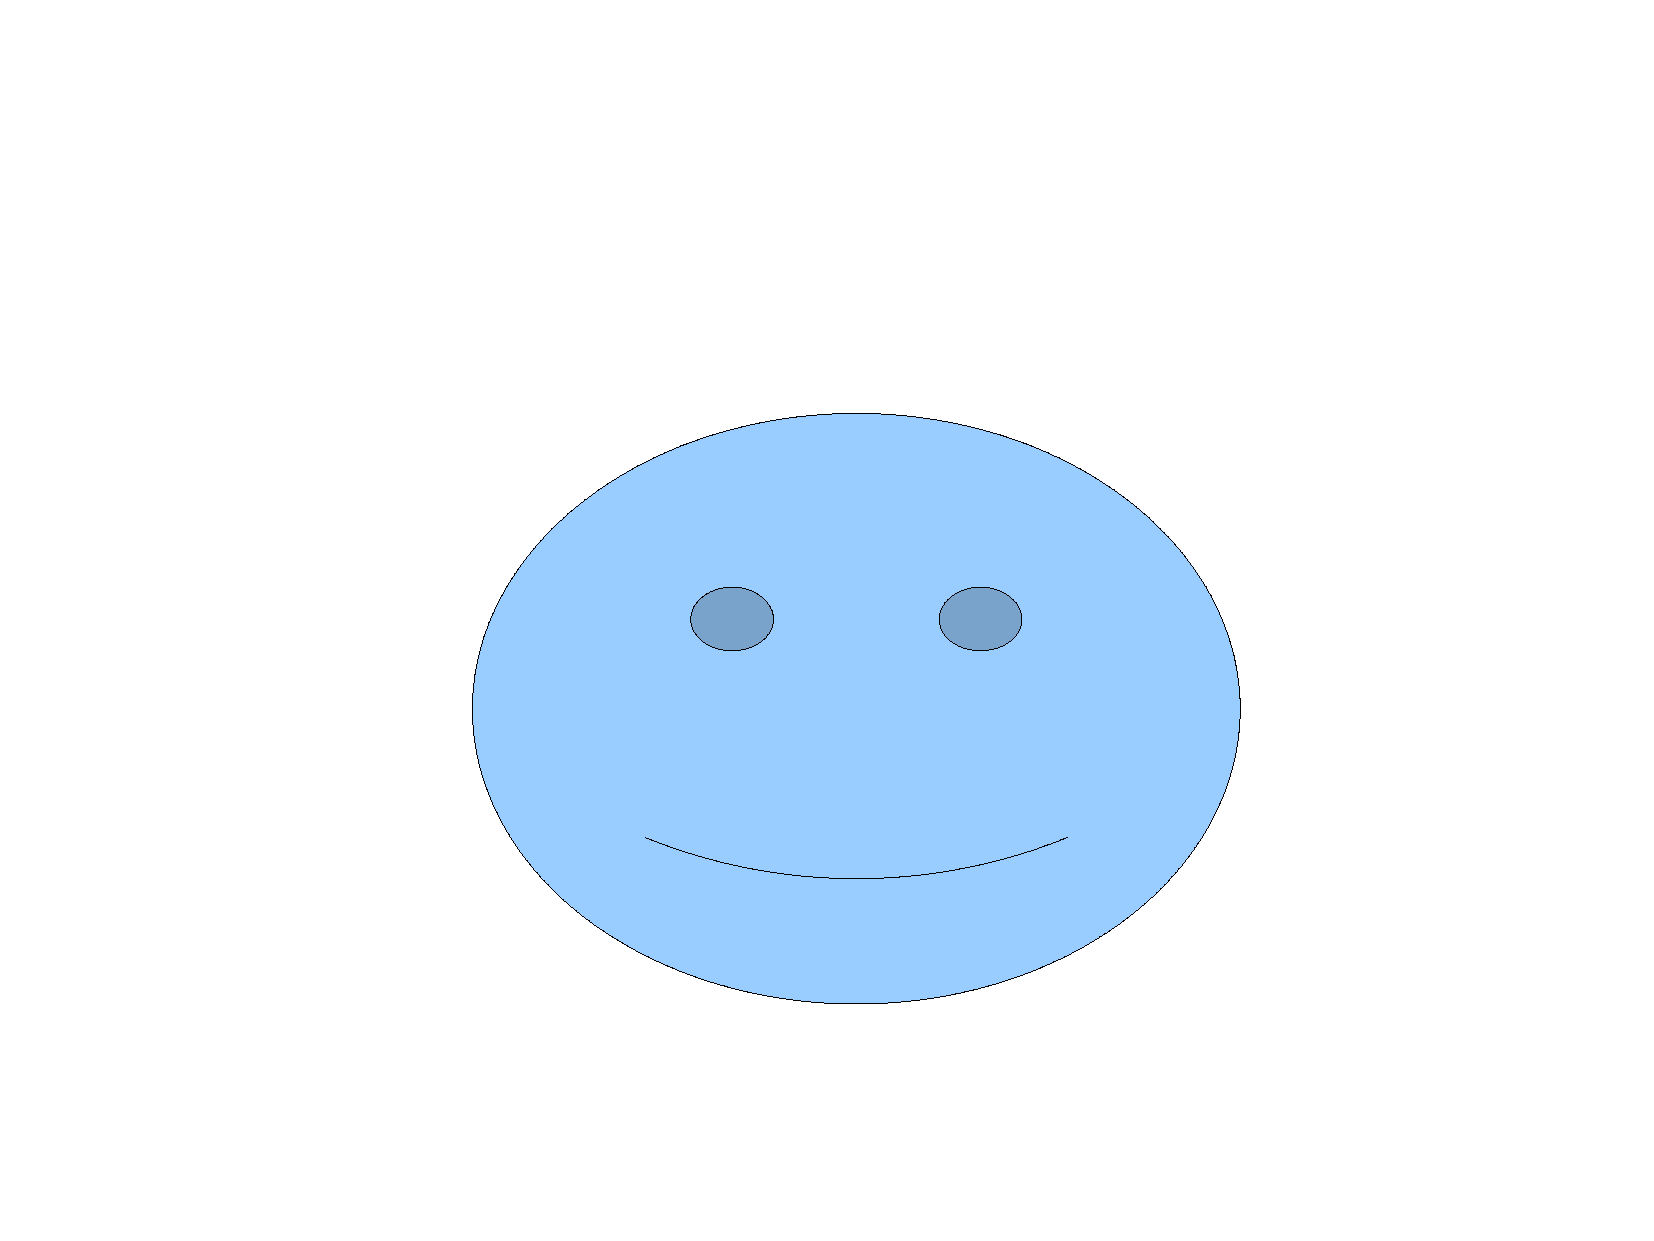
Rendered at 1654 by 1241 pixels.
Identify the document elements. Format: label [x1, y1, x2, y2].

text_box [472, 413, 1241, 1004]
